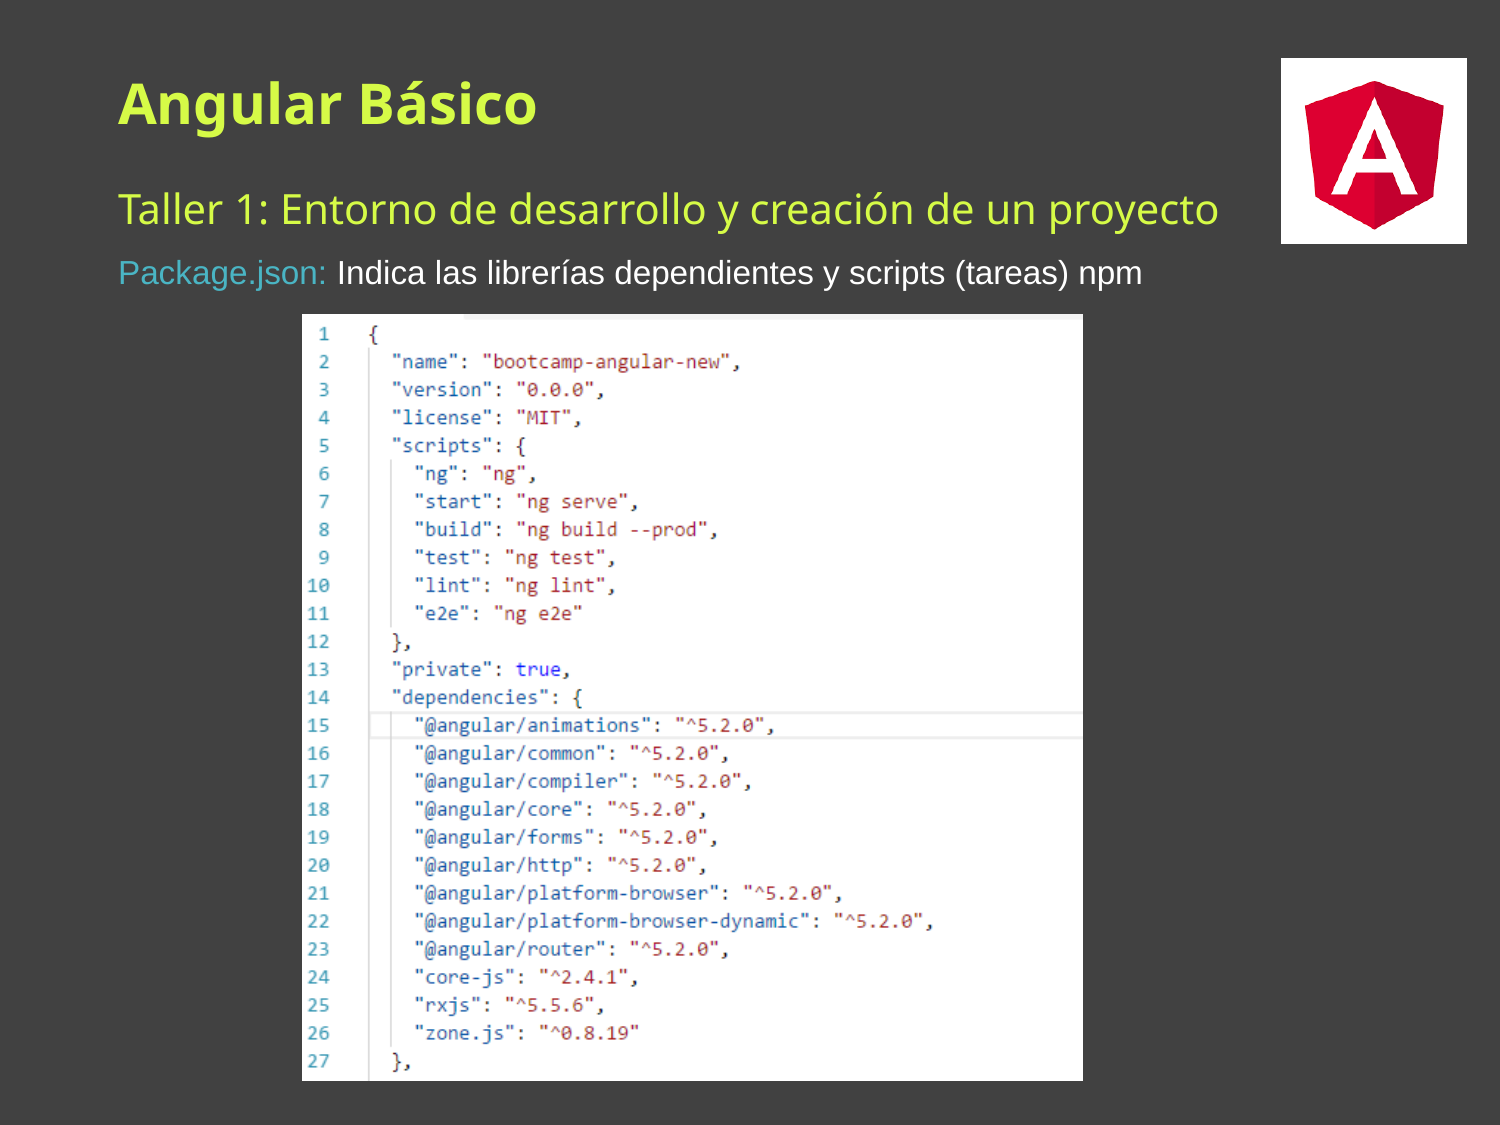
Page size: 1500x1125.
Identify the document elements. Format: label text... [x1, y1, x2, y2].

text_box Package.json: Indica las librerías dependientes y scripts (tareas) npm [103, 243, 1412, 315]
list Taller 1: Entorno de desarrollo y creación de un proyecto [103, 172, 1397, 243]
title Angular Básico [103, 59, 1282, 144]
picture [1281, 58, 1467, 244]
picture [302, 314, 1083, 1081]
